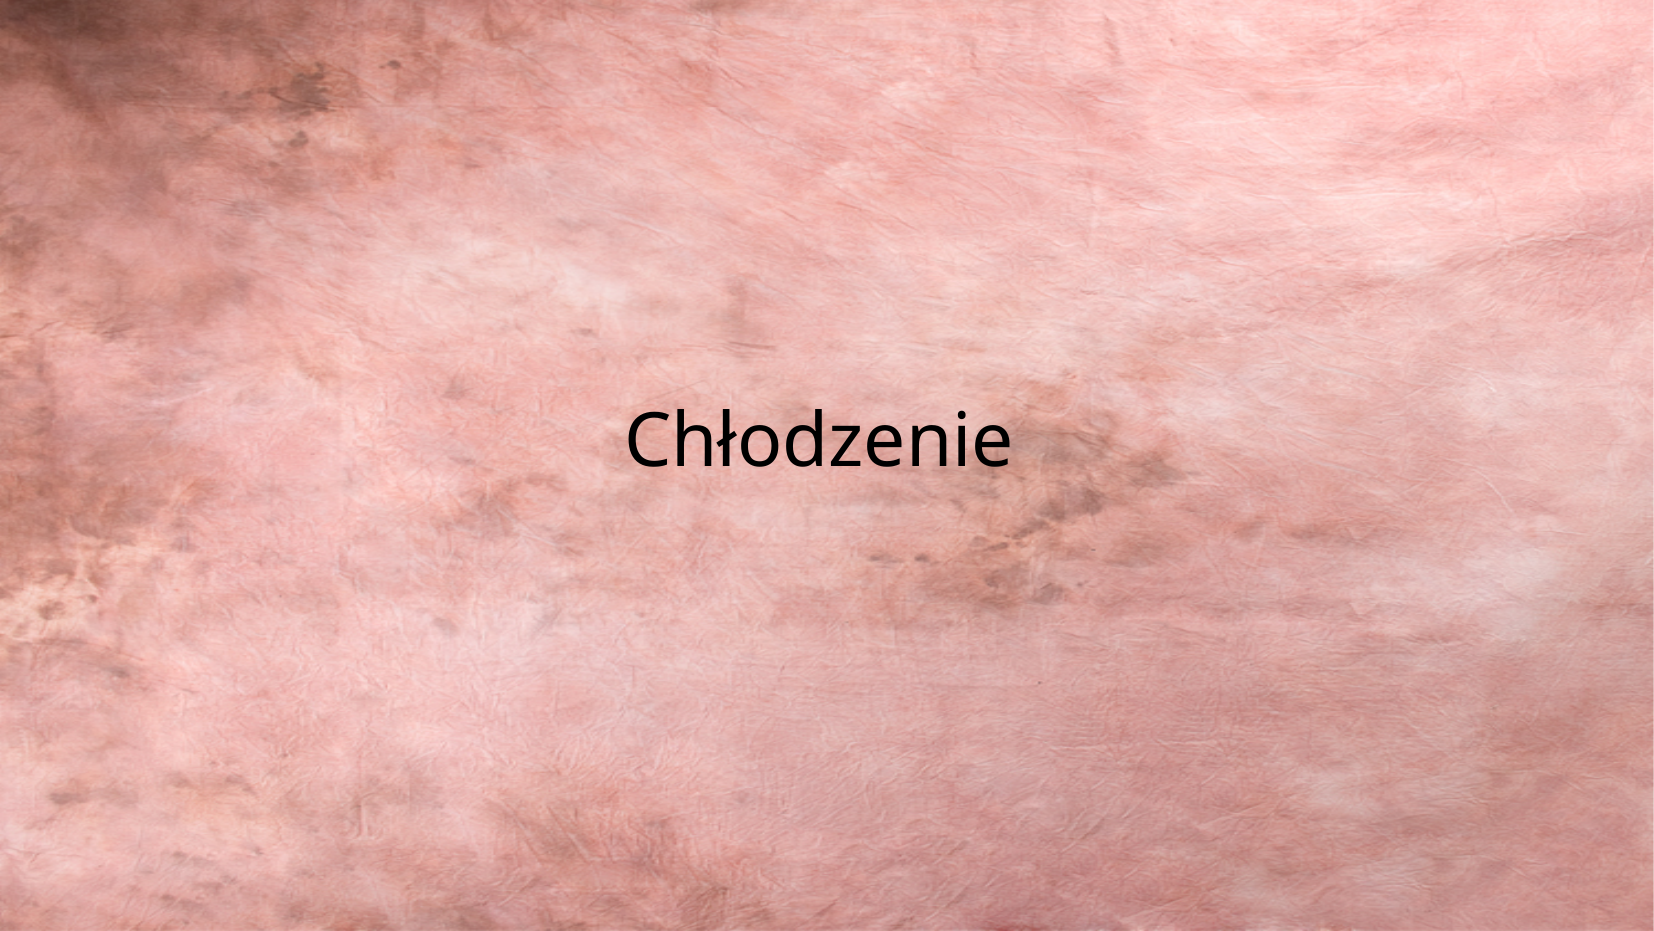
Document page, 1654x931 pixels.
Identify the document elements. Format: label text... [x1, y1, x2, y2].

title Chłodzenie [75, 360, 1564, 516]
picture [0, 0, 1654, 931]
